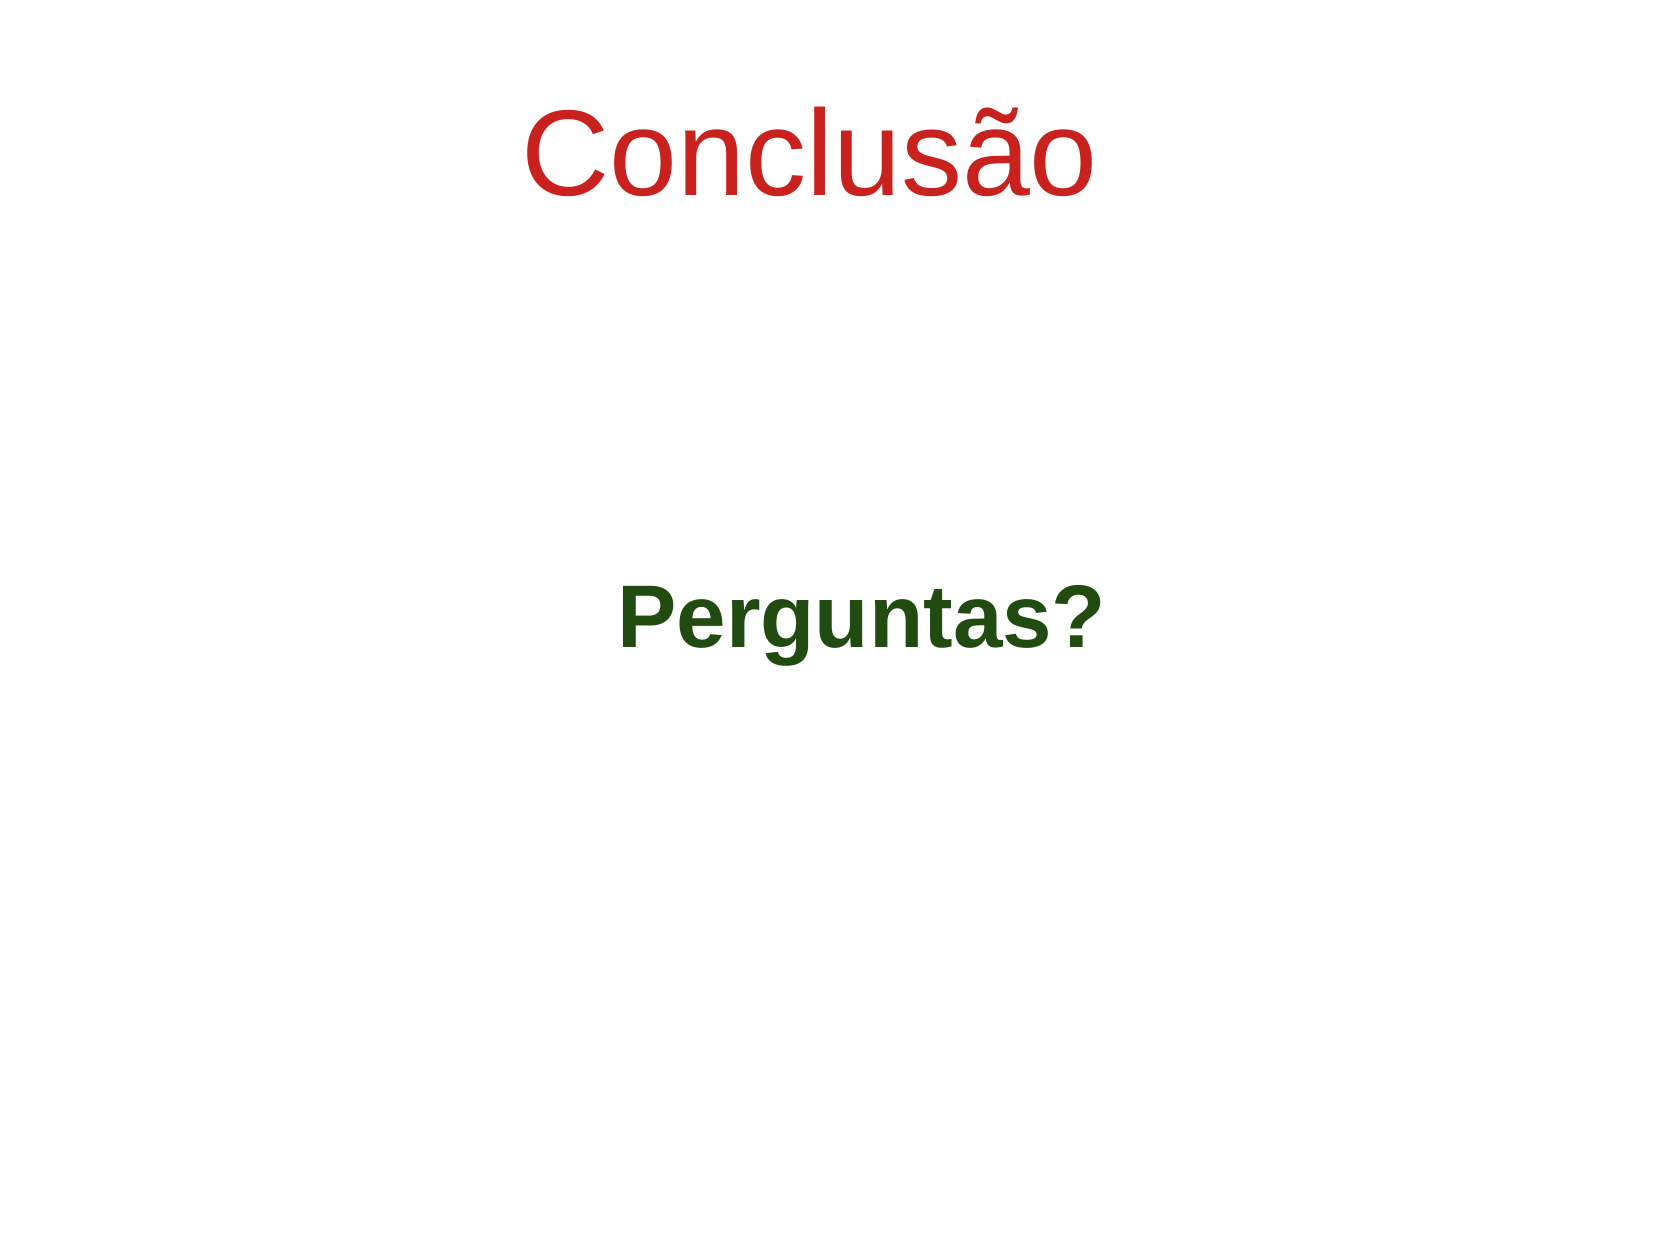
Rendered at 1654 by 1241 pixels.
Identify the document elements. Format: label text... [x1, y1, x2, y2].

list Perguntas? [82, 290, 1571, 1010]
title Conclusão [82, 16, 1571, 290]
